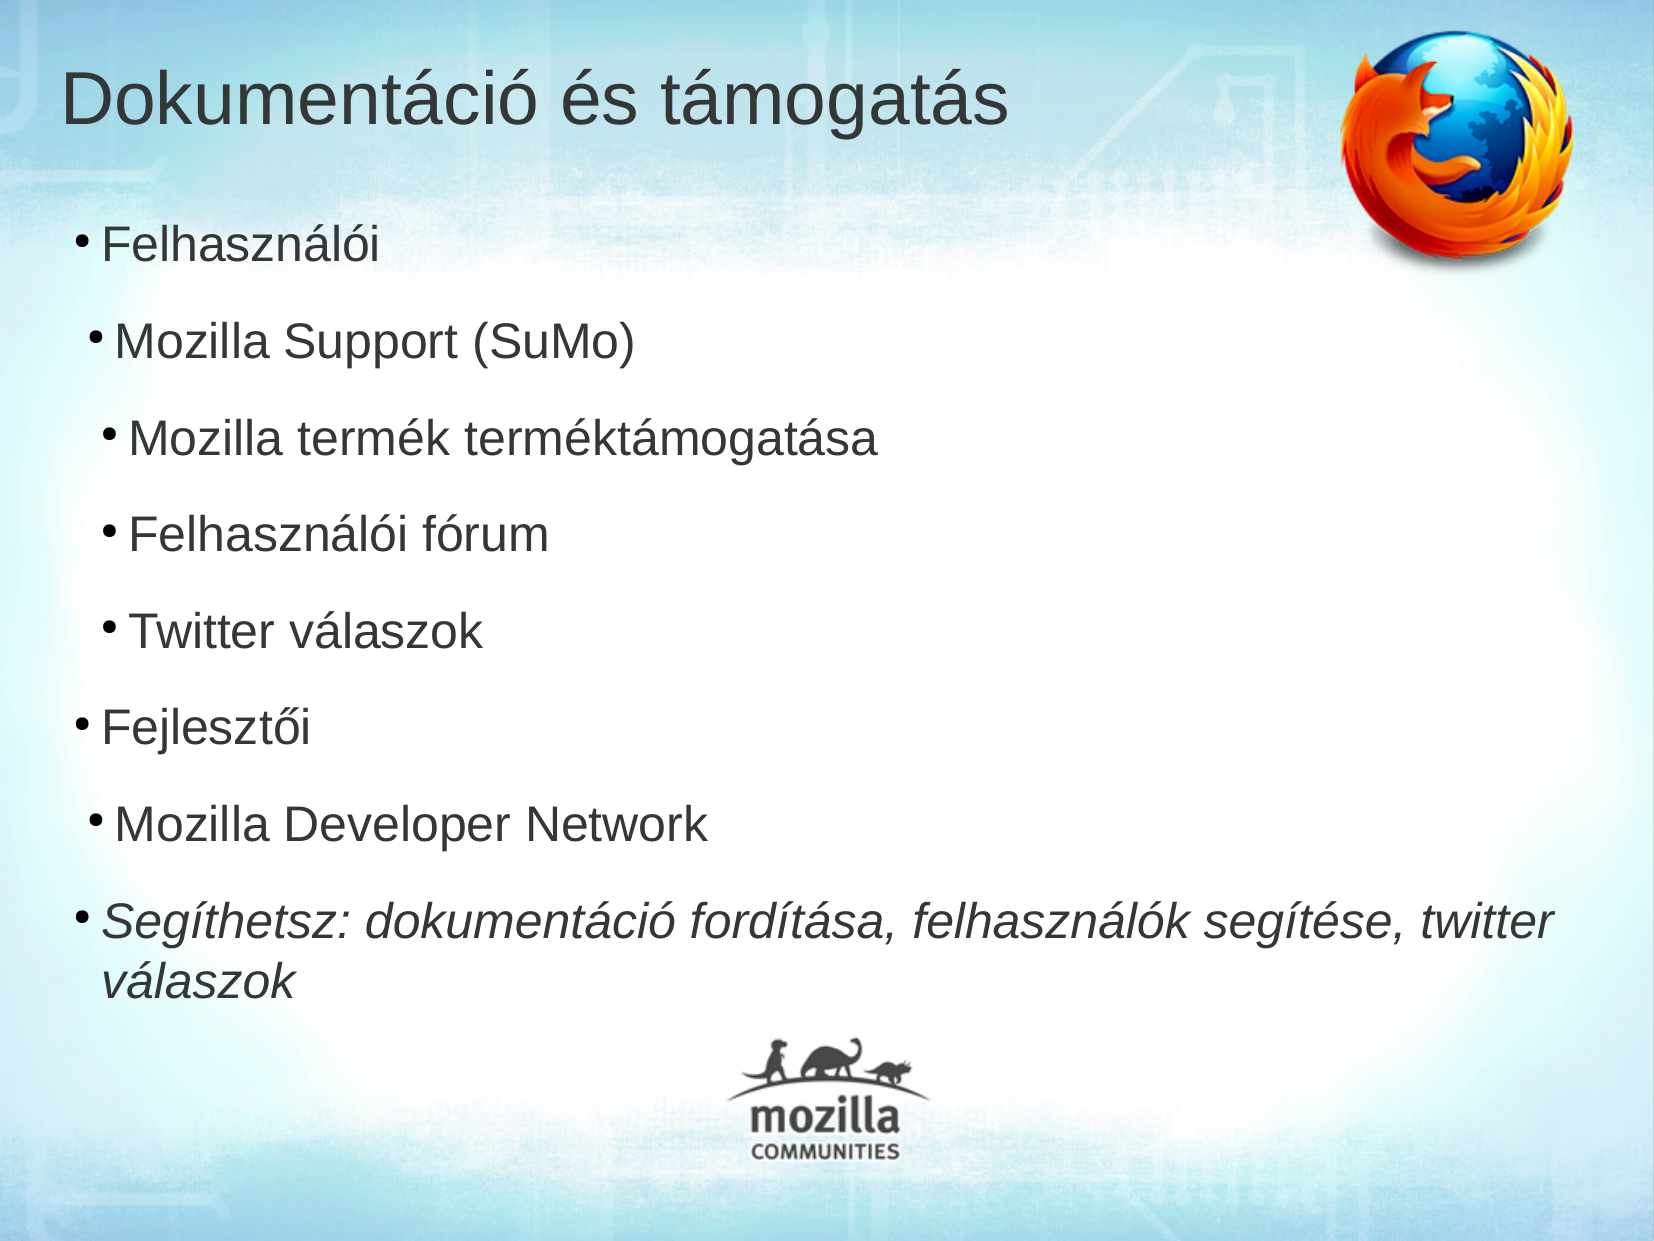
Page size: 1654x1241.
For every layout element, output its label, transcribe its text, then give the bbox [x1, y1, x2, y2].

list Felhasználói Mozilla Support (SuMo) Mozilla termék terméktámogatása Felhasználói fórum Twitter válaszok Fejlesztői Mozilla Developer Network Segíthetsz: dokumentáció fordítása, felhasználók segítése, twitter válaszok [51, 200, 1602, 1020]
picture [0, 0, 1654, 1241]
title Dokumentáció és támogatás [51, 0, 1323, 189]
